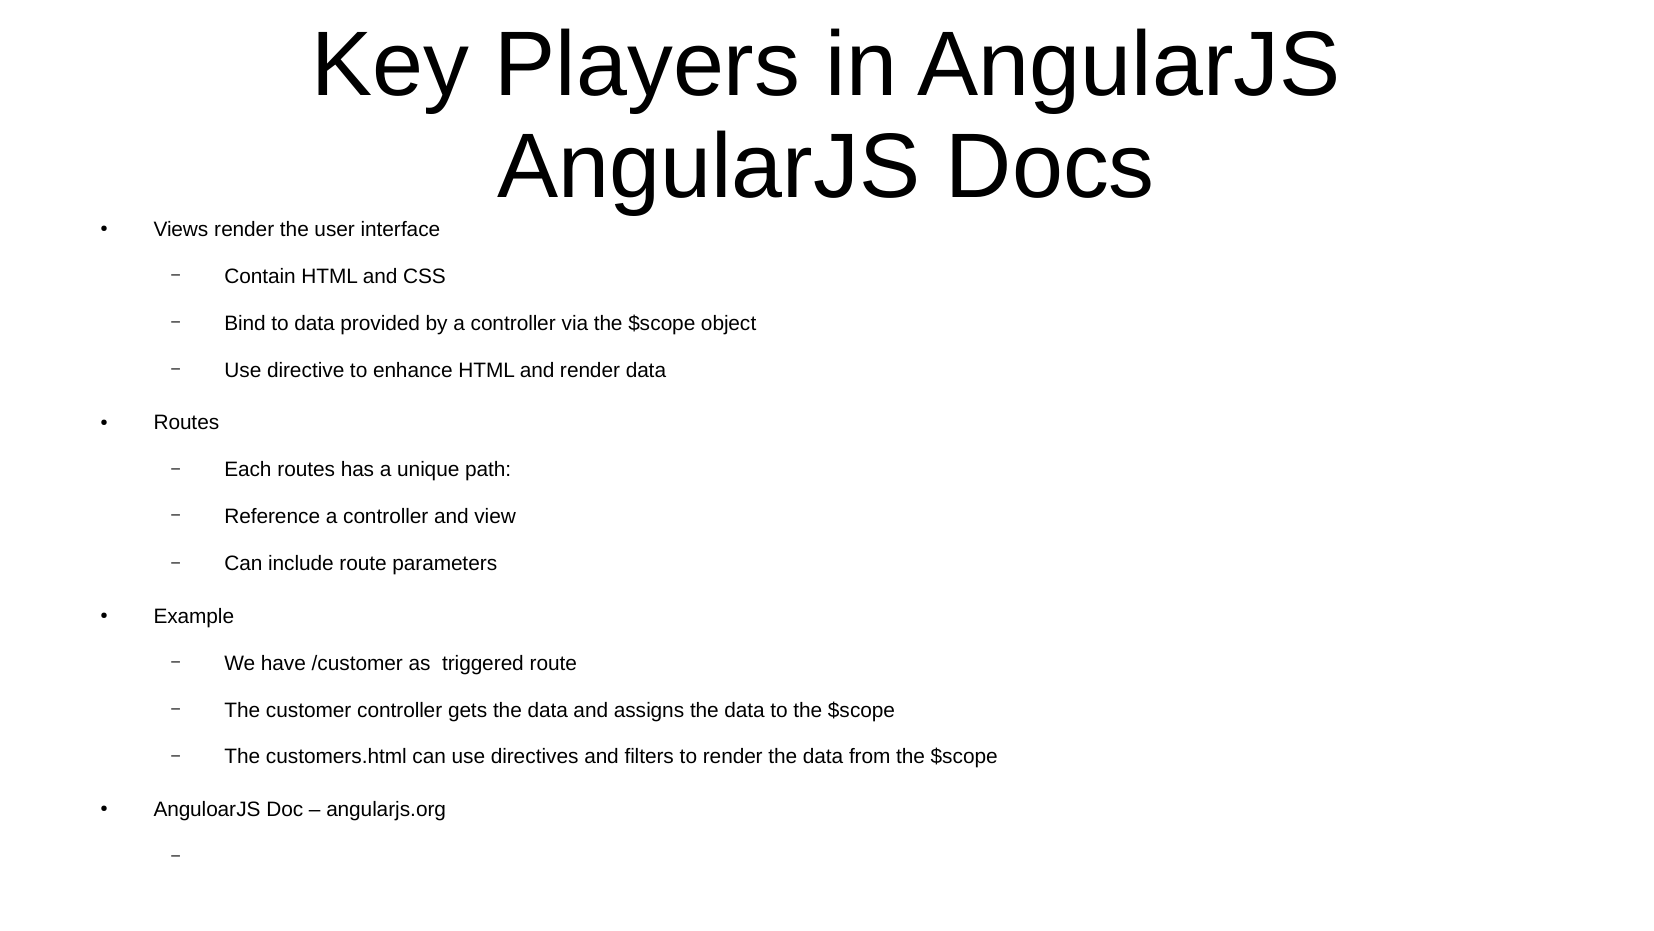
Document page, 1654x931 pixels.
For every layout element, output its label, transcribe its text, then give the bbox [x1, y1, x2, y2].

list Views render the user interface Contain HTML and CSS Bind to data provided by a controller via the $scope object Use directive to enhance HTML and render data Routes Each routes has a unique path: Reference a controller and view Can include route parameters Example We have /customer as triggered route The customer controller gets the data and assigns the data to the $scope The customers.html can use directives and filters to render the data from the $scope AnguloarJS Doc – angularjs.org [82, 217, 1576, 916]
title Key Players in AngularJS AngularJS Docs [82, 12, 1571, 217]
